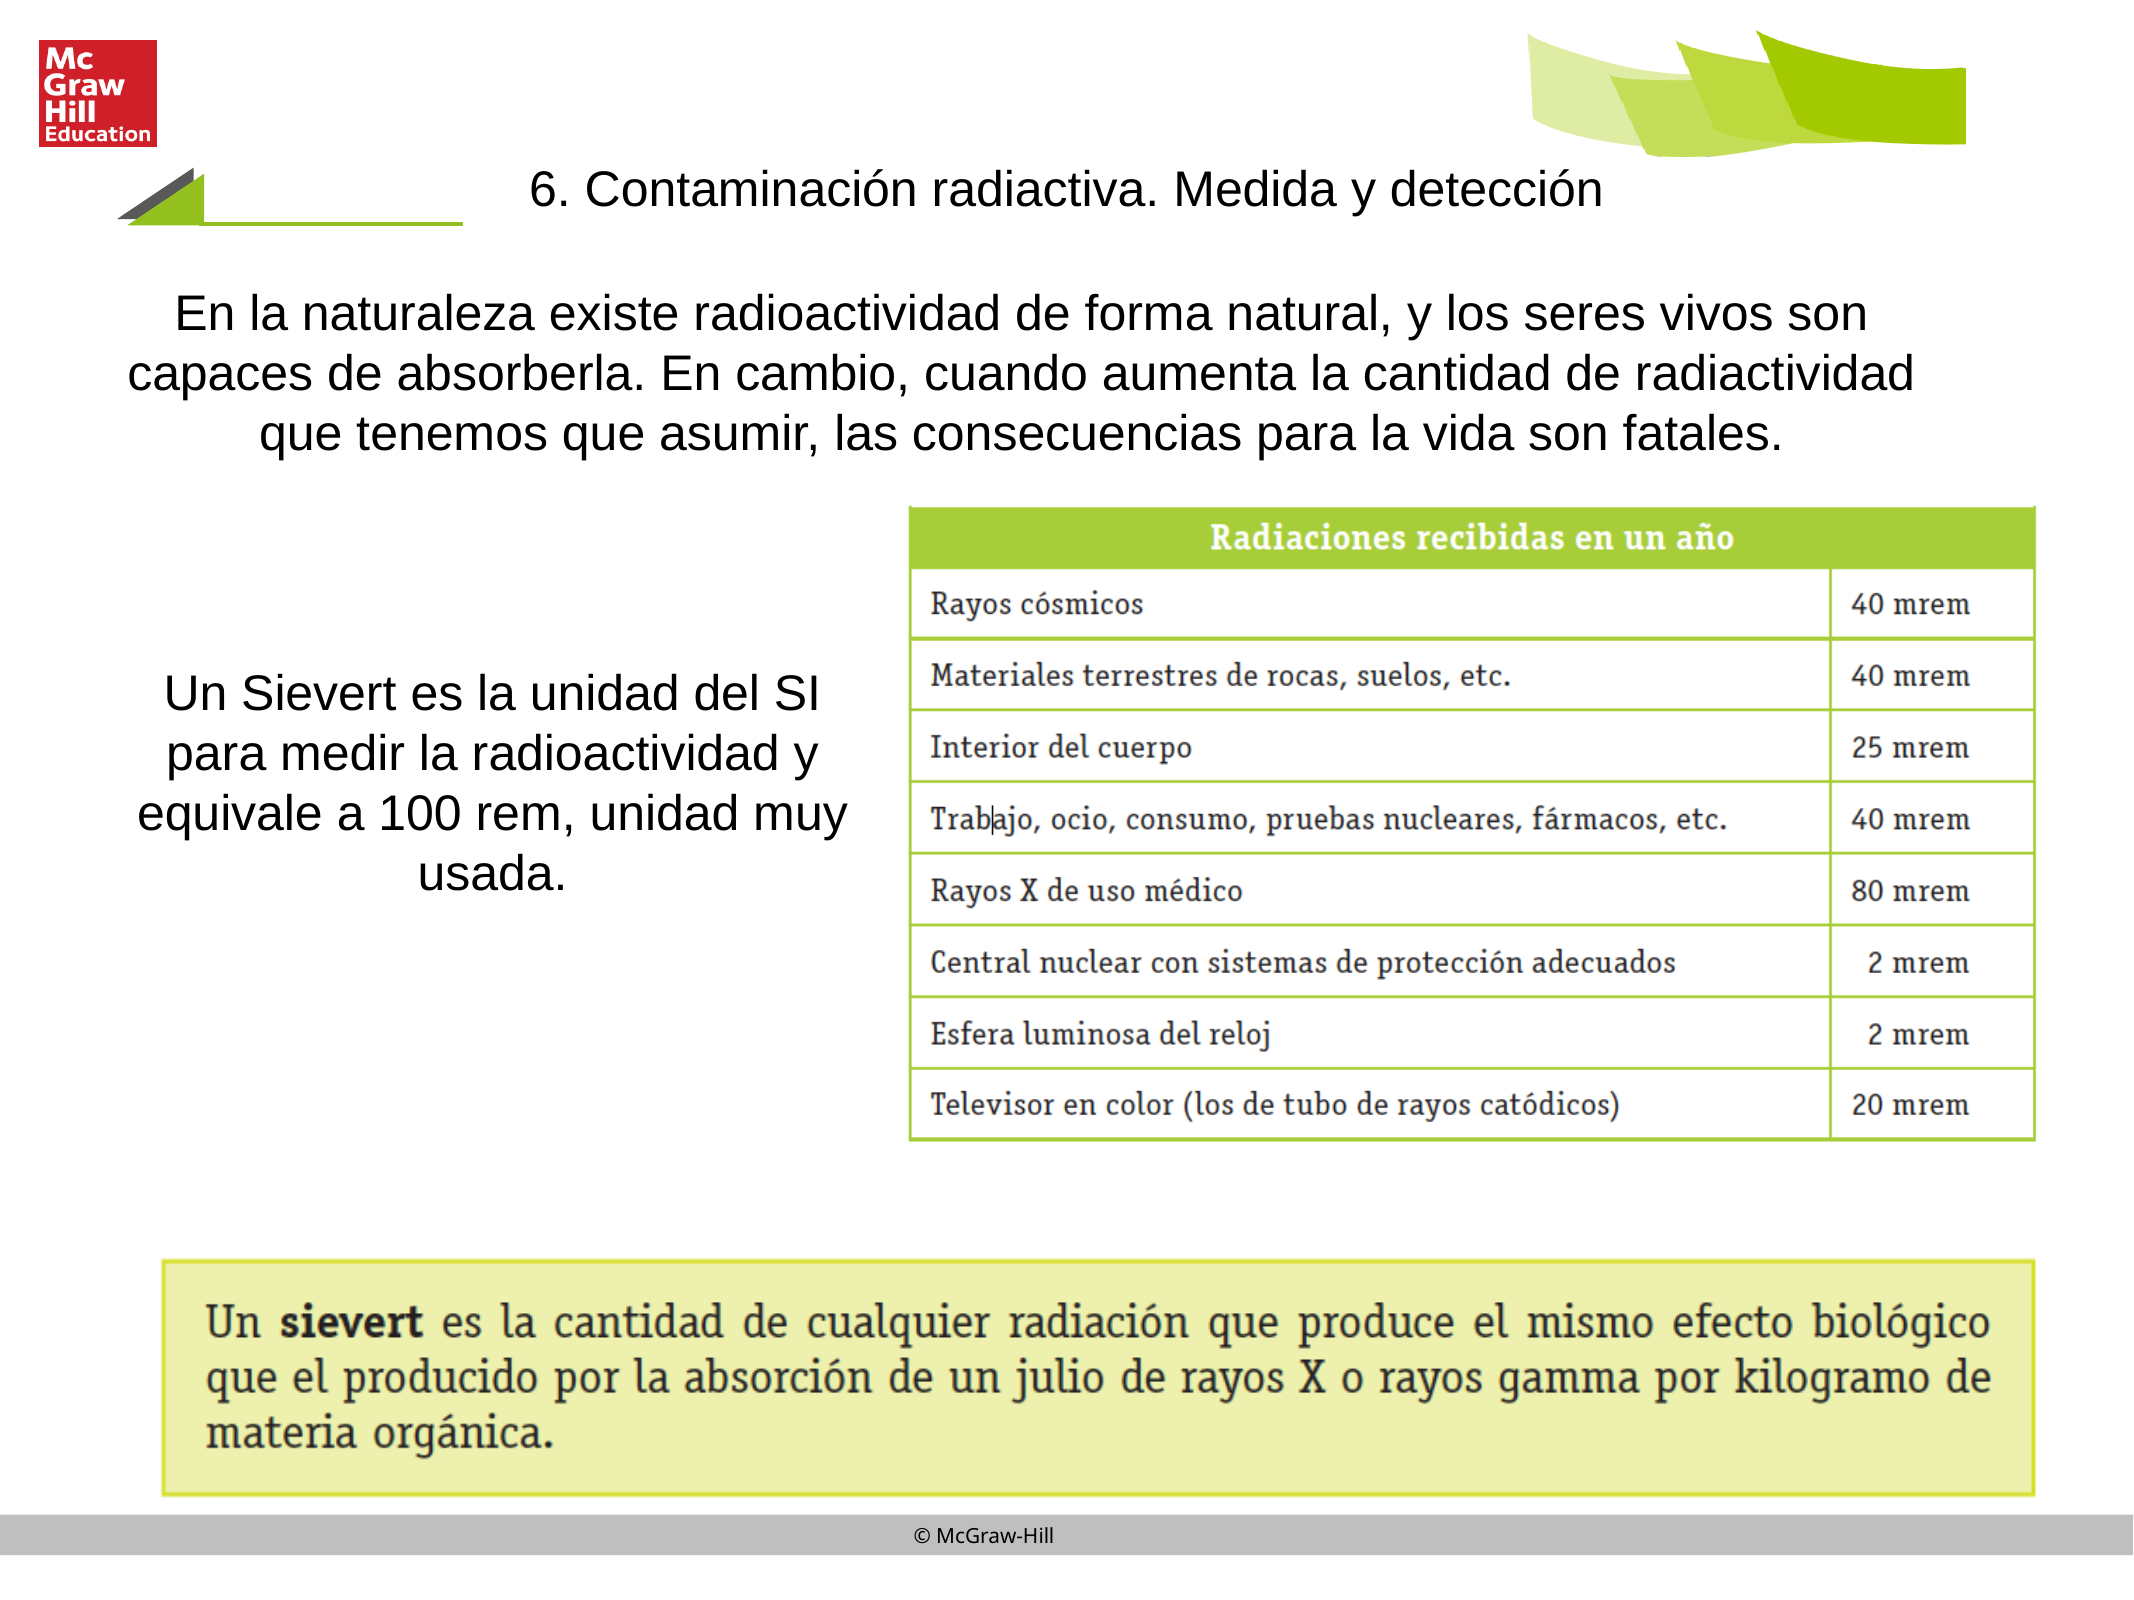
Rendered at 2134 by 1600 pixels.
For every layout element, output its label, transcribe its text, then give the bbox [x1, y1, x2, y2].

picture [1387, 30, 1966, 157]
text_box © McGraw-Hill [707, 1514, 1261, 1555]
text_box [116, 167, 205, 226]
picture [156, 1255, 2049, 1509]
picture [39, 40, 157, 147]
text_box Un Sievert es la unidad del SI para medir la radioactividad y equivale a 100 rem, unidad muy usada. [98, 651, 887, 909]
picture [902, 499, 2046, 1153]
text_box [0, 1514, 2134, 1556]
text_box En la naturaleza existe radioactividad de forma natural, y los seres vivos son capaces de absorberla. En cambio, cuando aumenta la cantidad de radiactividad que tenemos que asumir, las consecuencias para la vida son fatales. [98, 271, 1946, 469]
text_box 6. Contaminación radiactiva. Medida y detección [212, 148, 1922, 225]
